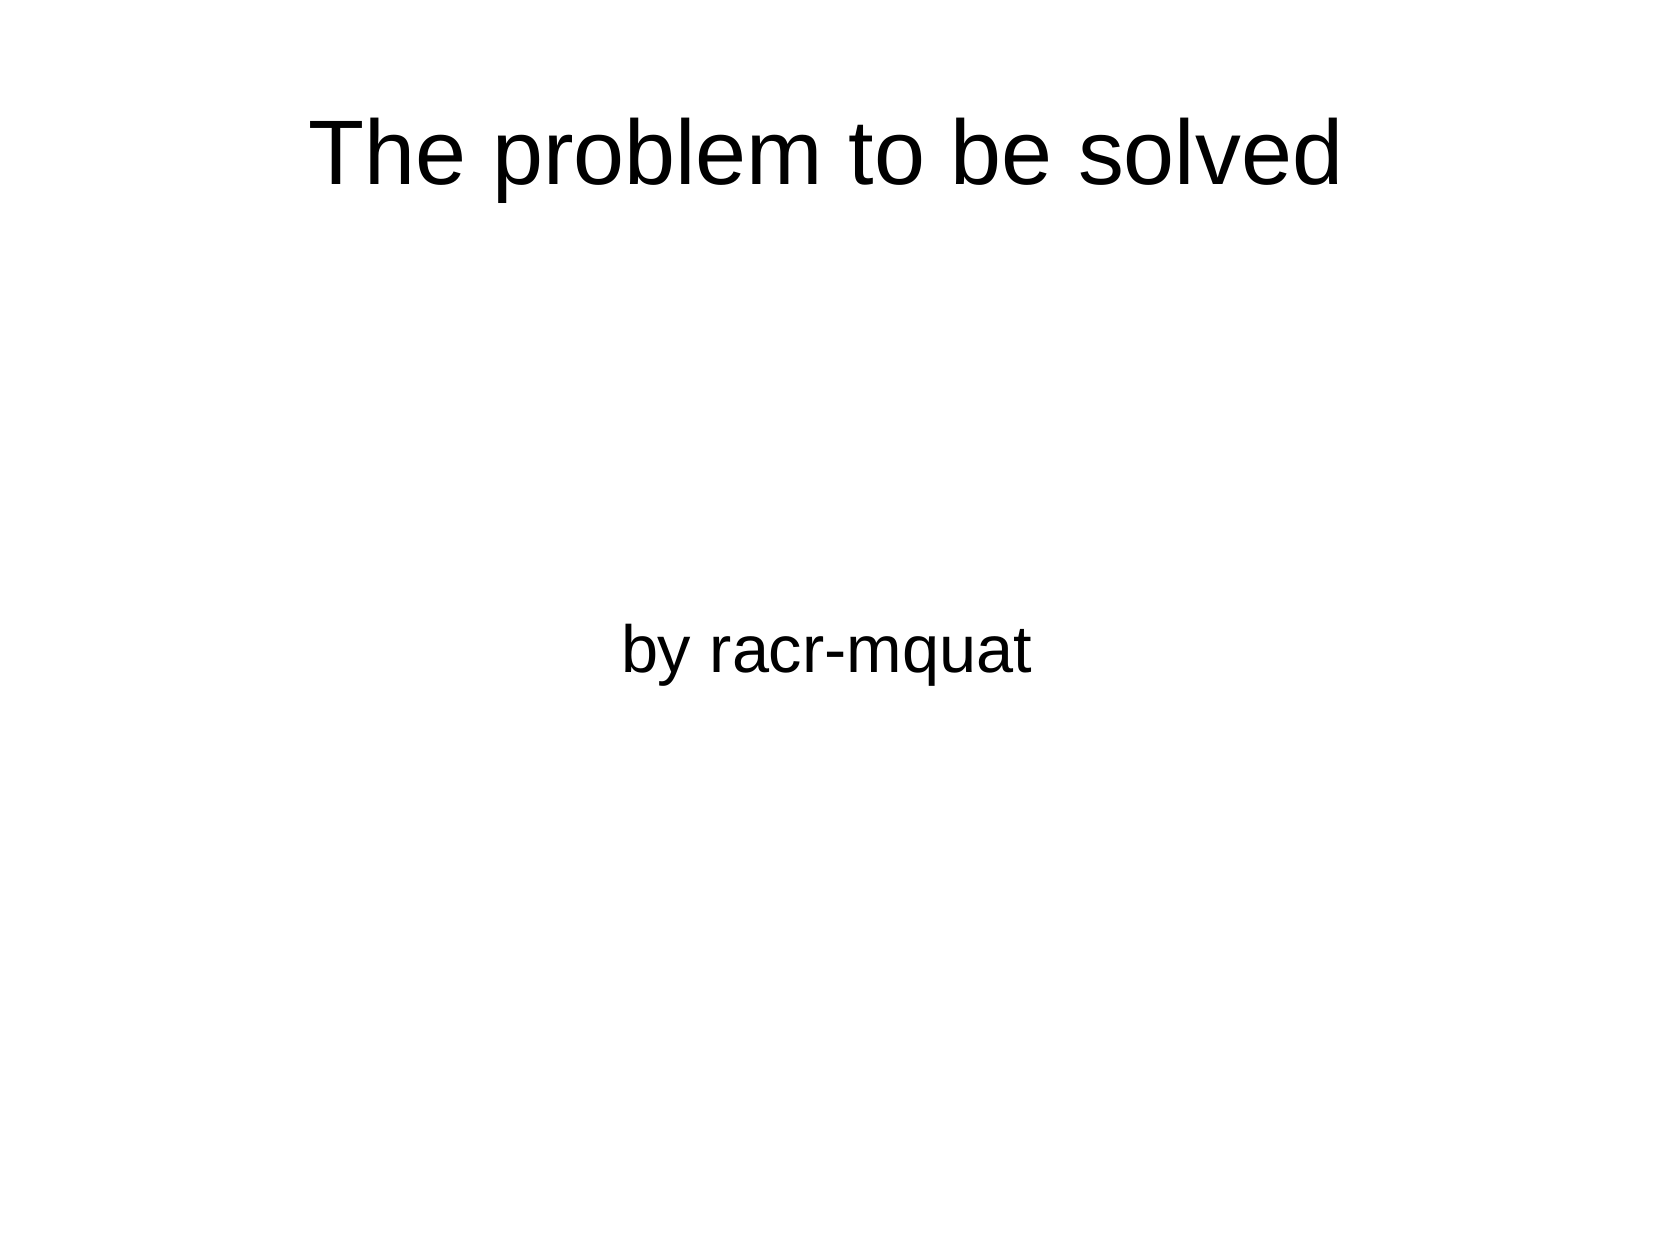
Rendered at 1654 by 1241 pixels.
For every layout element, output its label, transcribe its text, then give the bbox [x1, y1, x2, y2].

subtitle by racr-mquat [82, 290, 1571, 1010]
title The problem to be solved [82, 49, 1571, 257]
